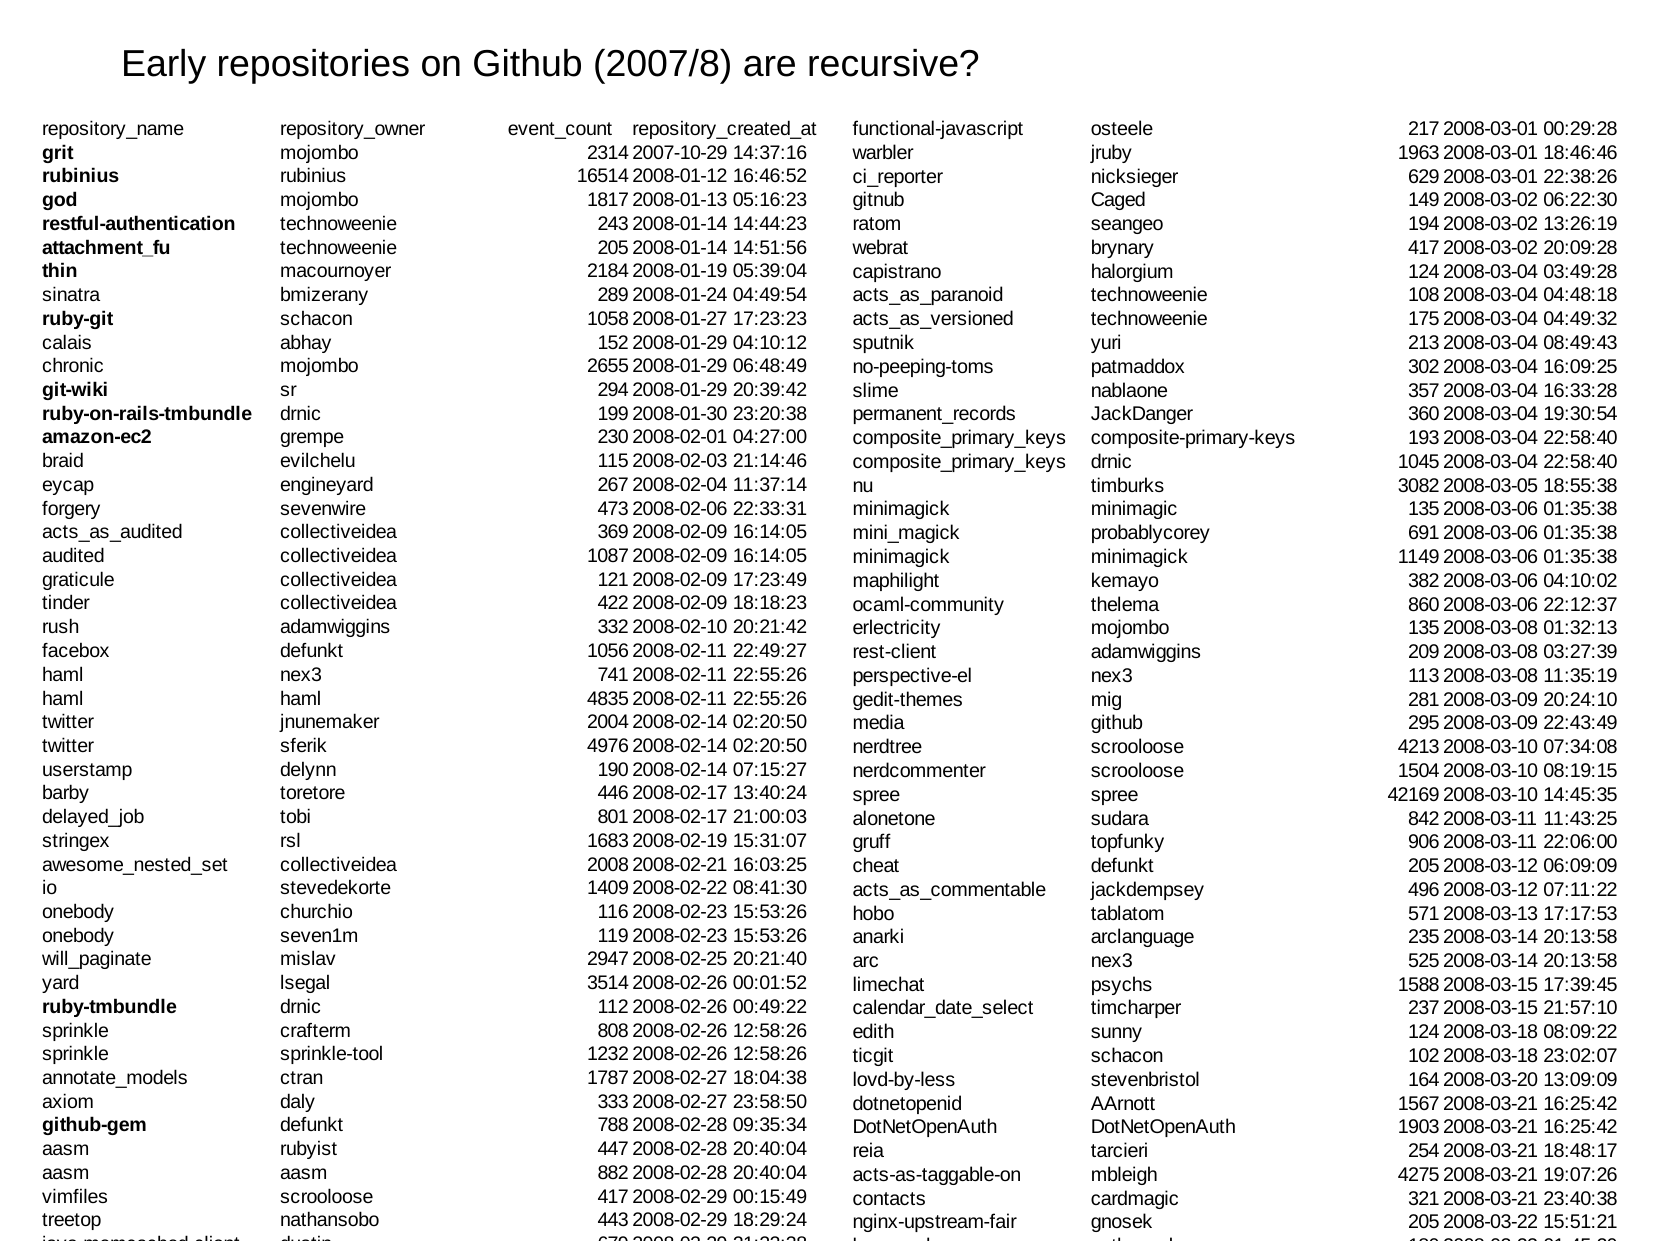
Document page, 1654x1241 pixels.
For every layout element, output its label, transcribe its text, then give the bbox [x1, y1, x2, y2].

text_box Early repositories on Github (2007/8) are recursive? [106, 35, 1501, 93]
chart [850, 118, 1650, 1241]
chart [40, 118, 839, 1241]
